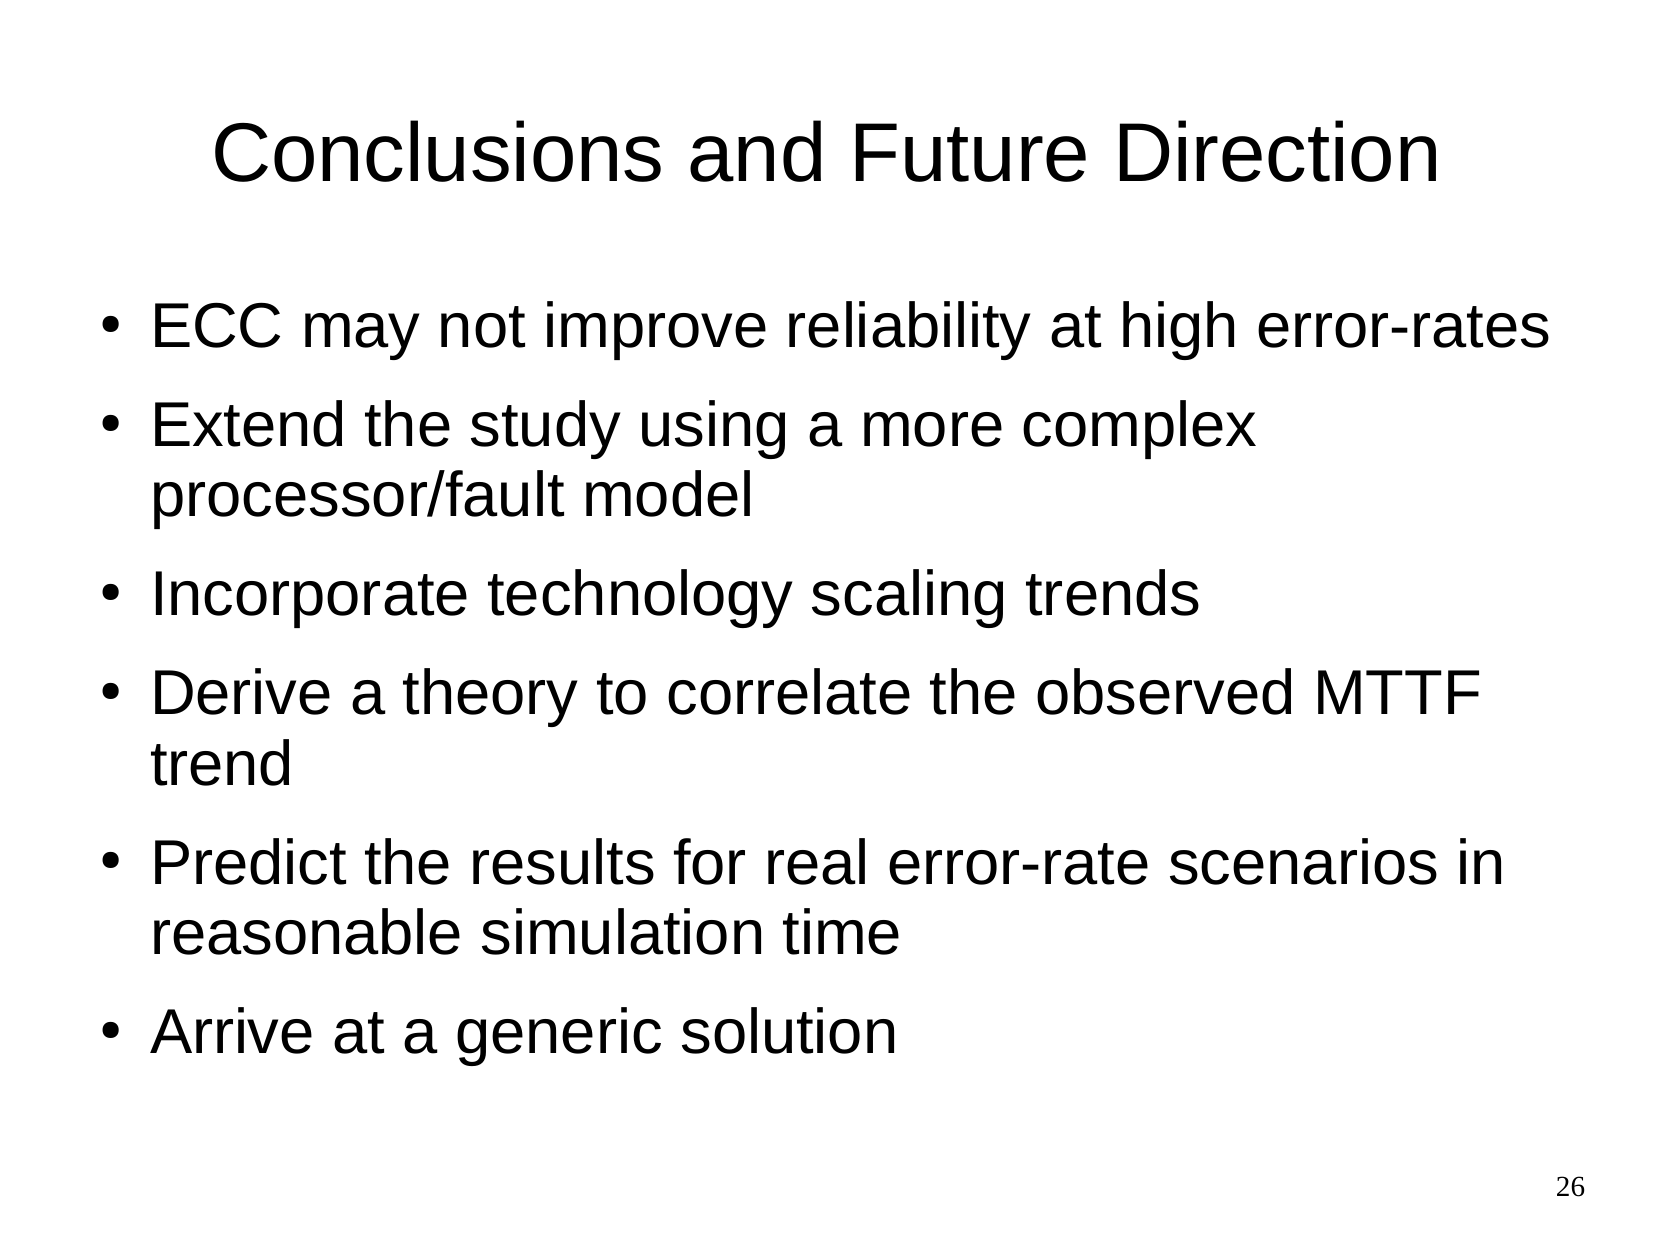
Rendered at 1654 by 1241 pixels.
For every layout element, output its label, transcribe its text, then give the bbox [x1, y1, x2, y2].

title Conclusions and Future Direction [82, 49, 1571, 257]
list ECC may not improve reliability at high error-rates Extend the study using a more complex processor/fault model Incorporate technology scaling trends Derive a theory to correlate the observed MTTF trend Predict the results for real error-rate scenarios in reasonable simulation time Arrive at a generic solution [82, 290, 1571, 1109]
